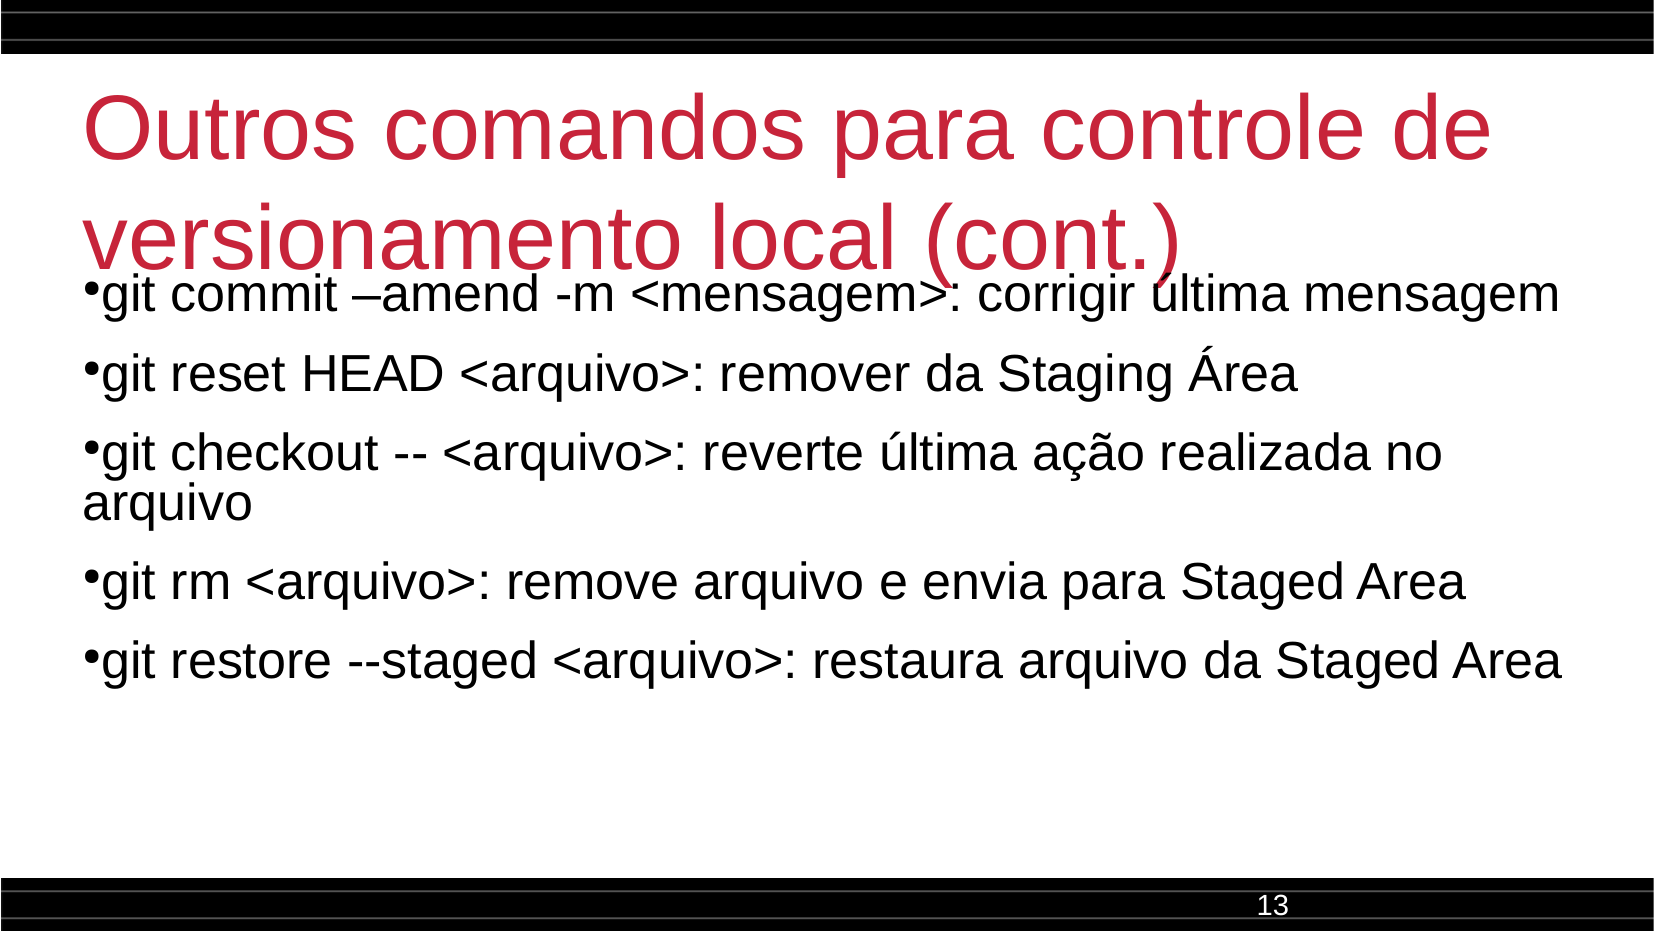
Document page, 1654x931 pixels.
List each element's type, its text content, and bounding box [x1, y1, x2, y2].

title Outros comandos para controle de versionamento local (cont.) [82, 67, 1571, 271]
list git commit –amend -m <mensagem>: corrigir última mensagem git reset HEAD <arquivo>: remover da Staging Área git checkout -- <arquivo>: reverte última ação realizada no arquivo git rm <arquivo>: remove arquivo e envia para Staged Area git restore --staged <arquivo>: restaura arquivo da Staged Area [82, 271, 1571, 758]
